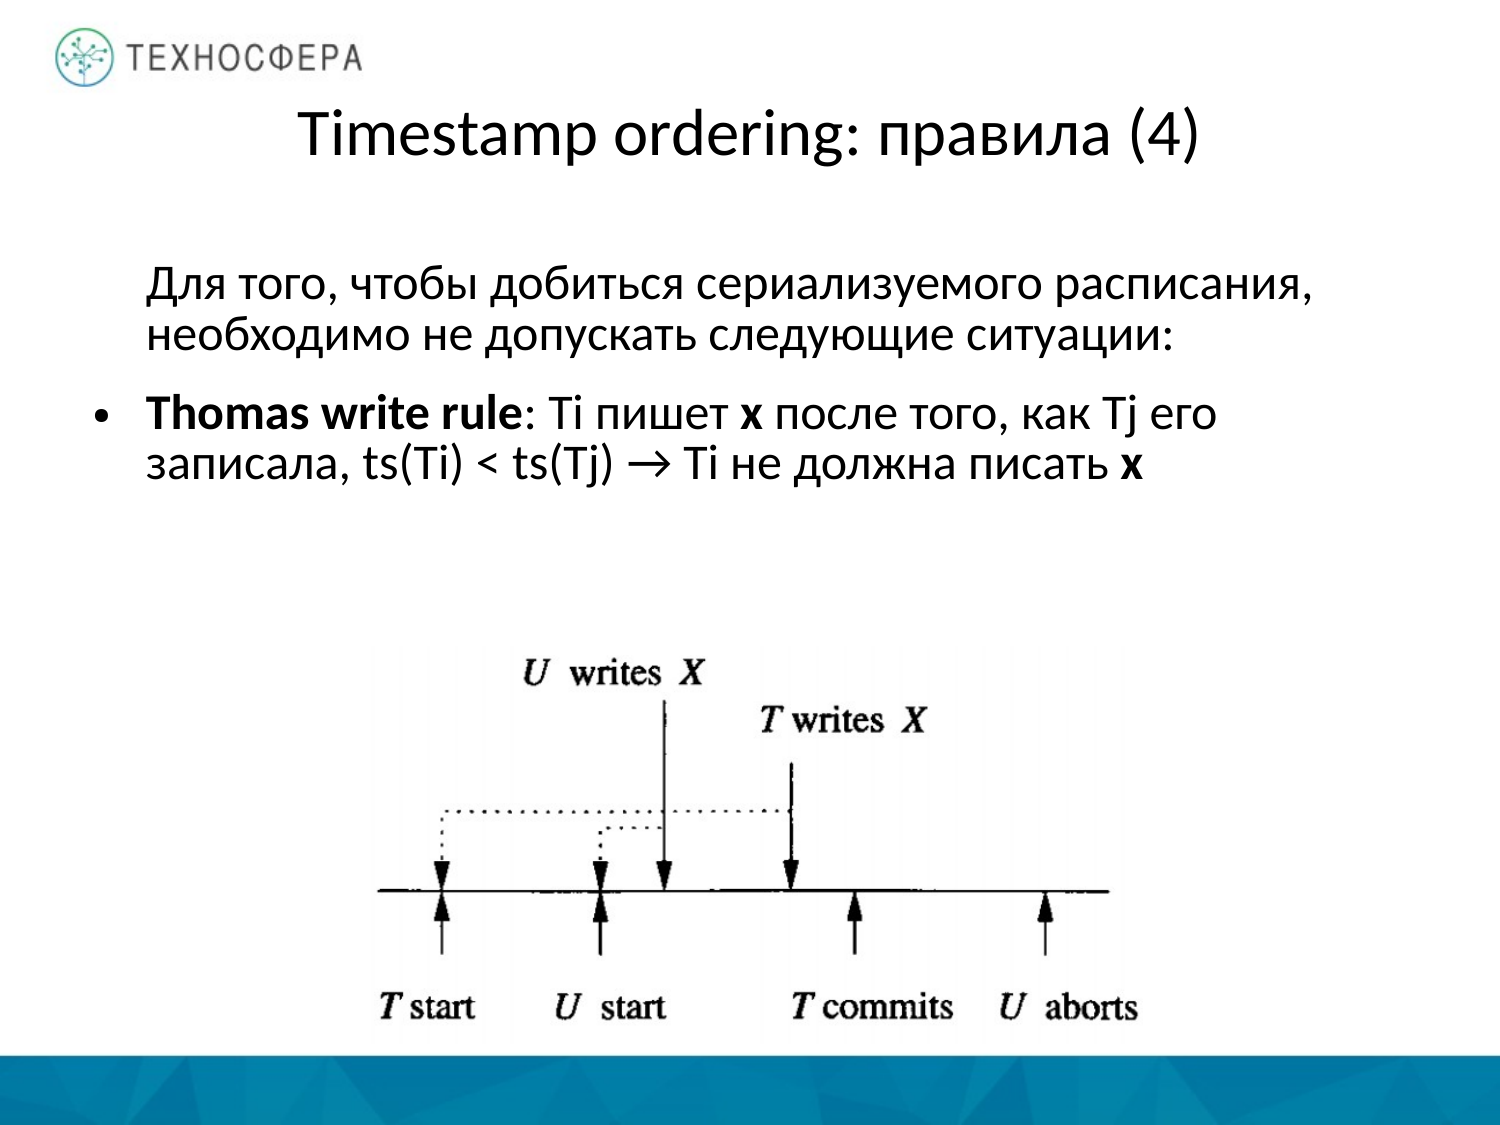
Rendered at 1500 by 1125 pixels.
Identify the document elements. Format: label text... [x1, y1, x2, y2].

picture [0, 0, 1500, 1057]
title Timestamp ordering: правила (4) [75, 45, 1425, 233]
list Для того, чтобы добиться сериализуемого расписания, необходимо не допускать следующие ситуации: Thomas write rule: Ti пишет x после того, как Tj его записала, ts(Ti) < ts(Tj) → Ti не должна писать x [75, 262, 1425, 1005]
